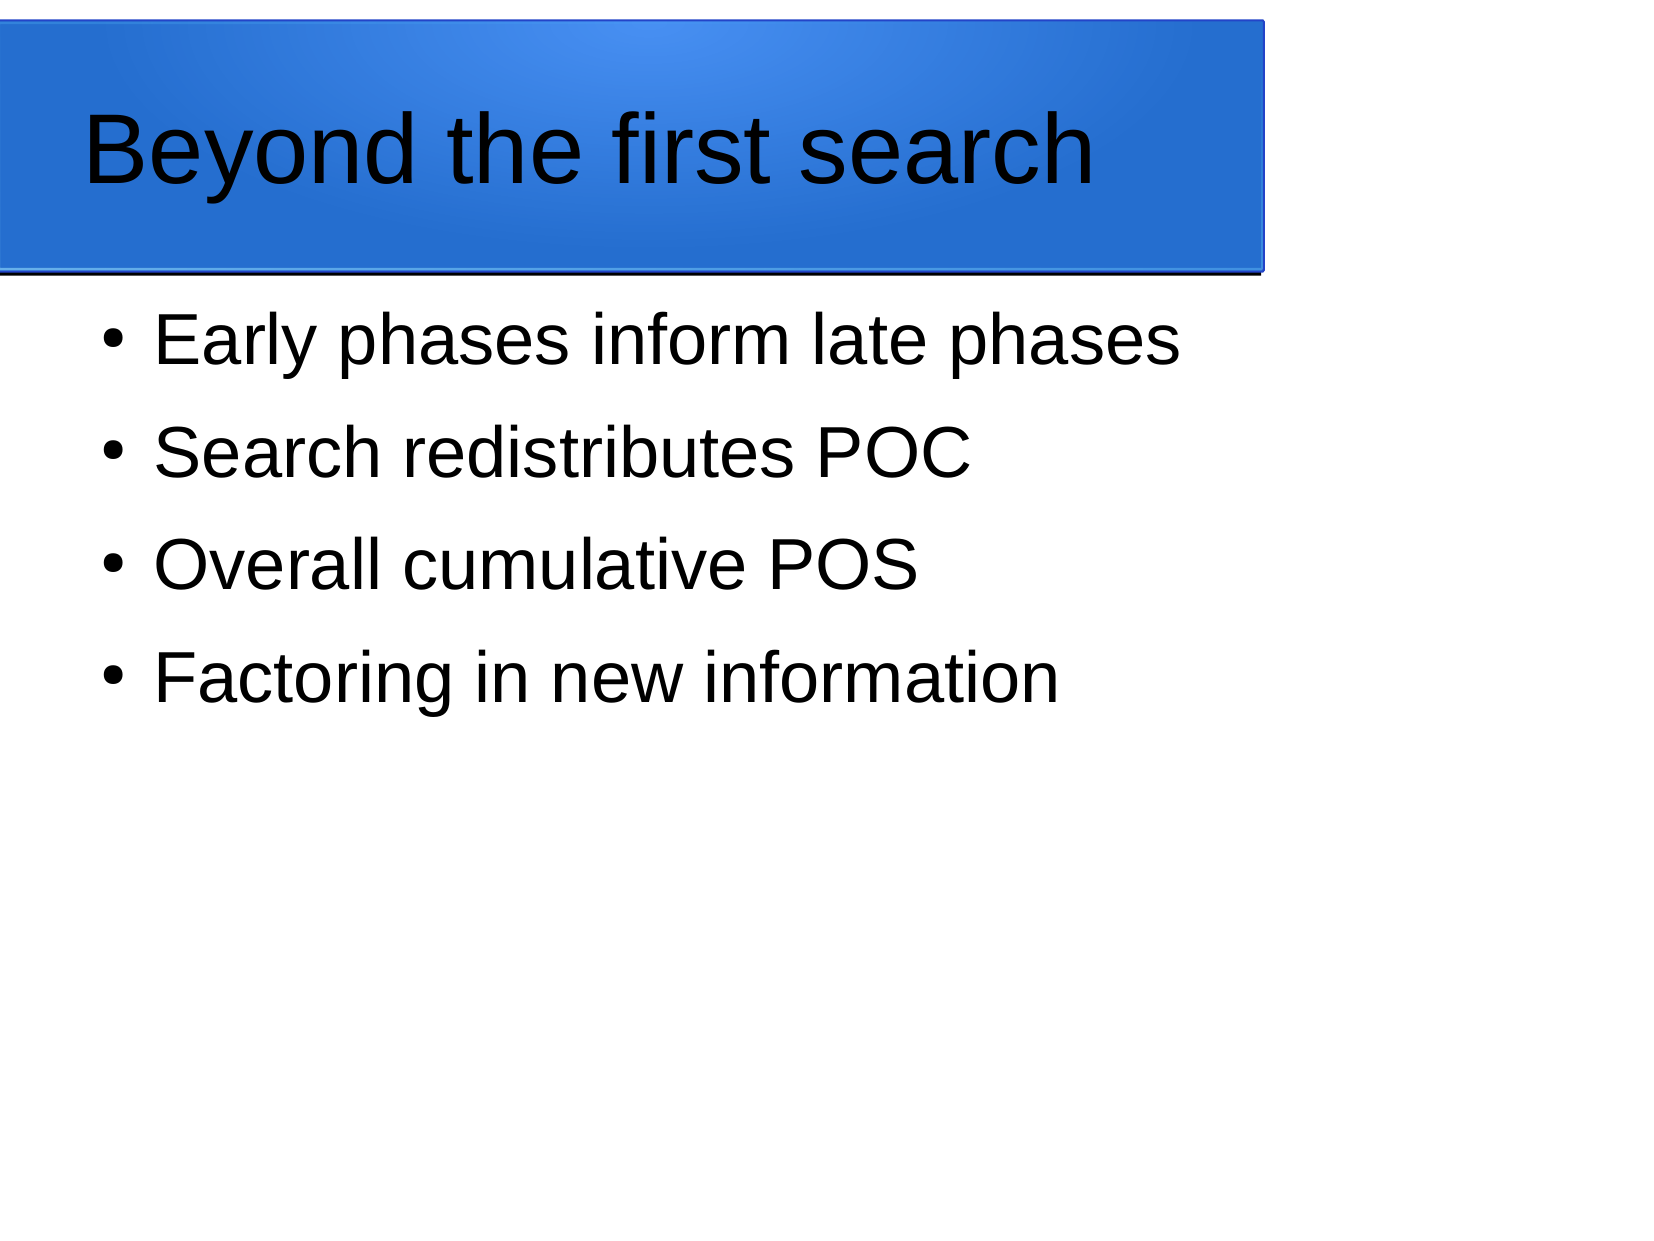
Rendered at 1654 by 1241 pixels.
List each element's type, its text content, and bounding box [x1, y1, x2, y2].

list Early phases inform late phases Search redistributes POC Overall cumulative POS Factoring in new information [82, 299, 1571, 1019]
title Beyond the first search [82, 47, 1235, 252]
